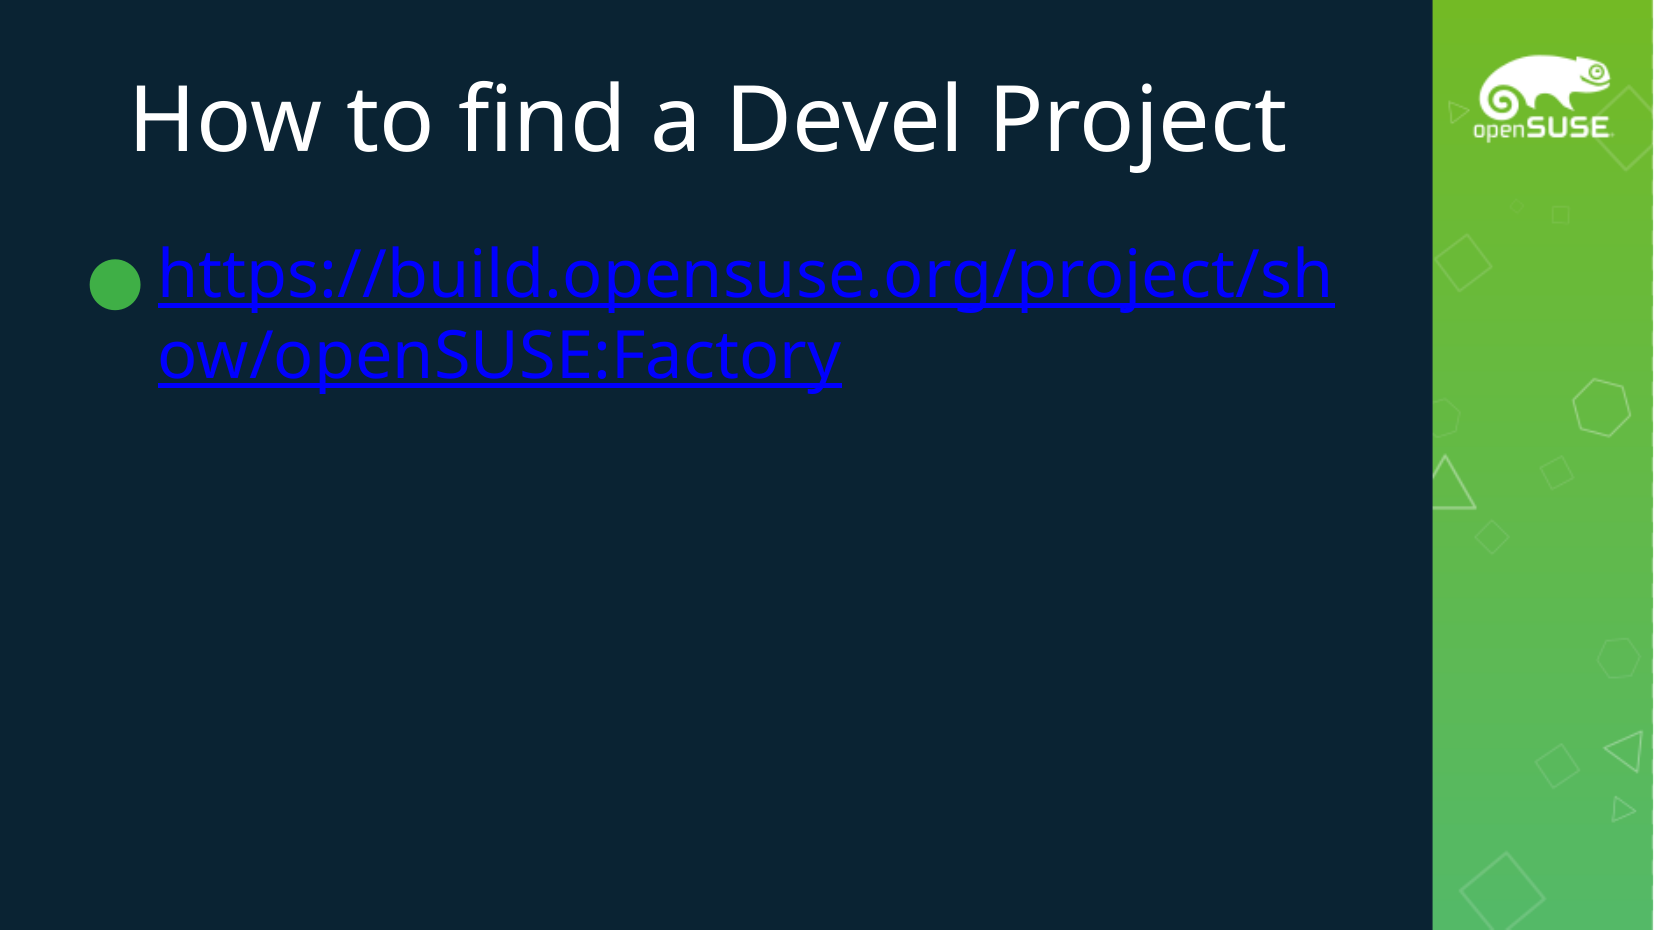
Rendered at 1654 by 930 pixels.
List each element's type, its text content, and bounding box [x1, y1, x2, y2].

list https://build.opensuse.org/project/show/openSUSE:Factory [82, 217, 1335, 887]
picture [0, 0, 1654, 930]
title How to find a Devel Project [82, 37, 1335, 193]
